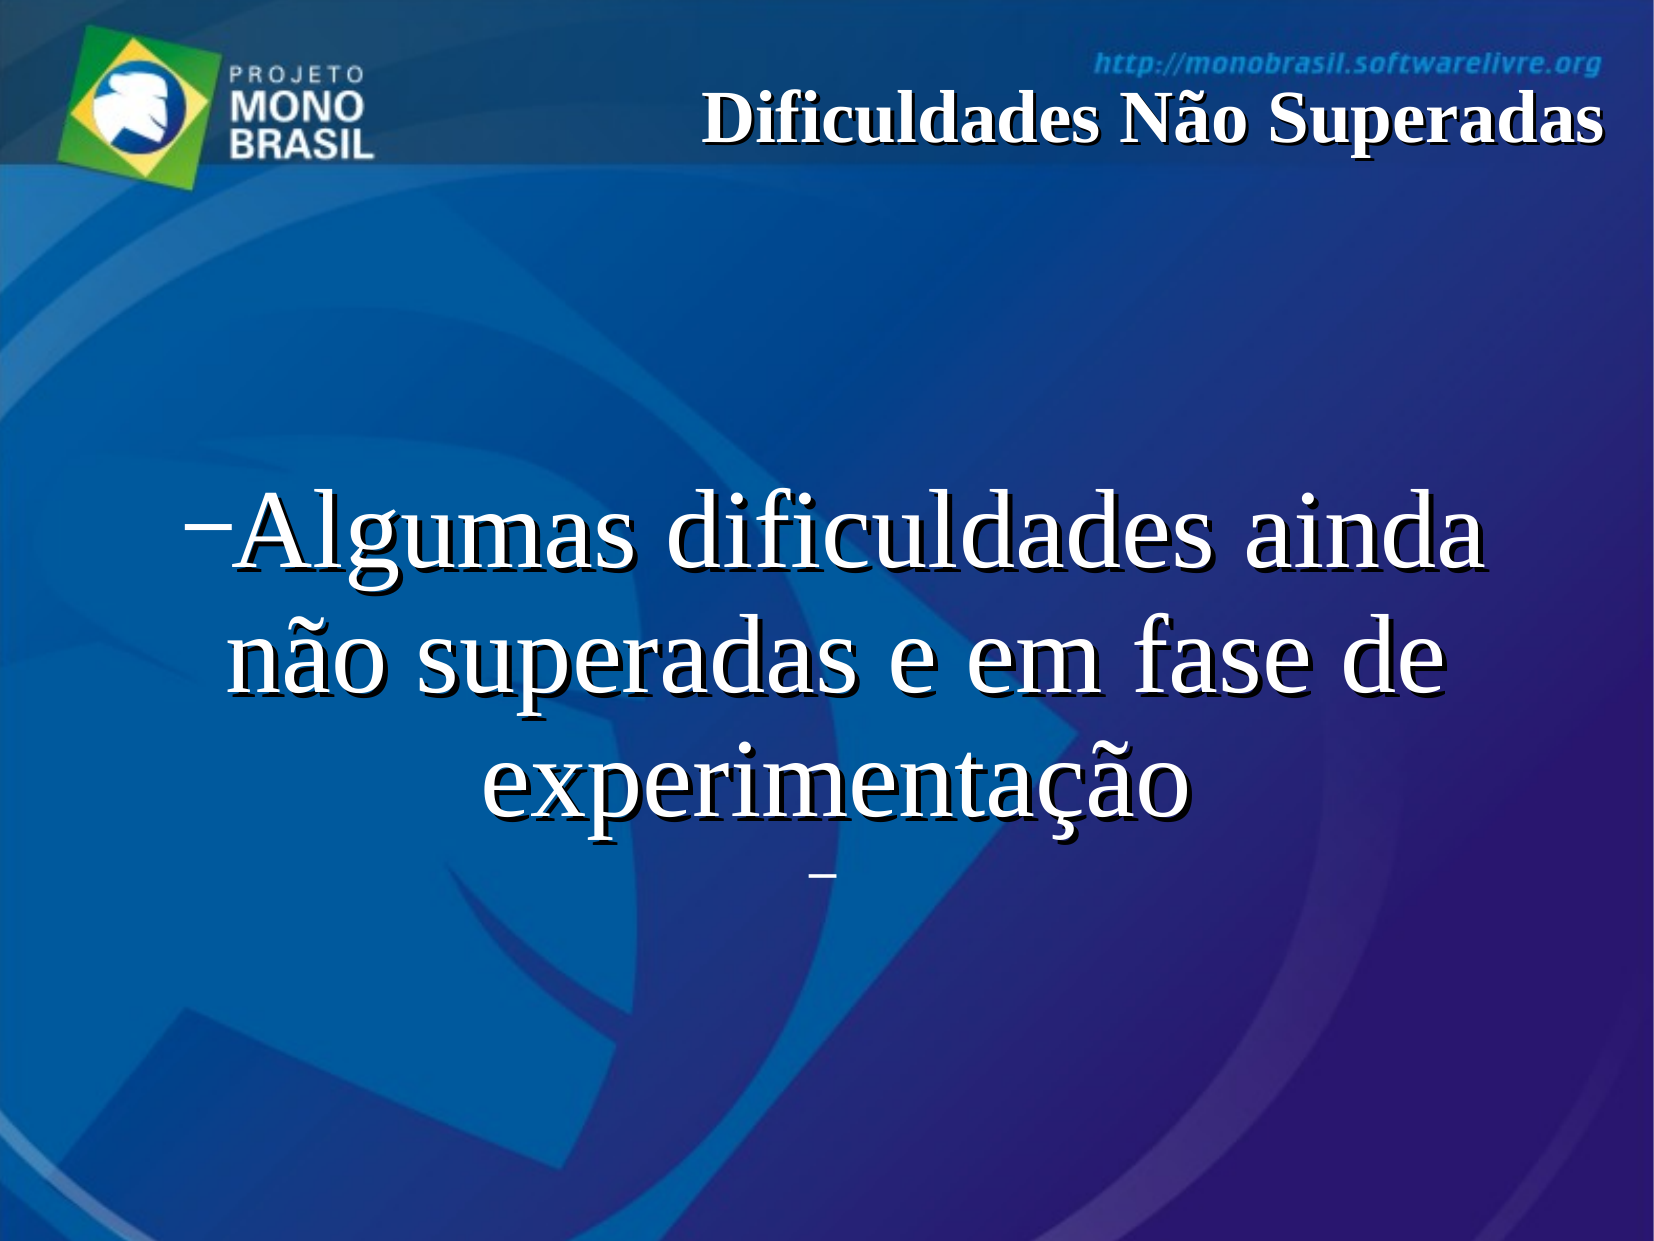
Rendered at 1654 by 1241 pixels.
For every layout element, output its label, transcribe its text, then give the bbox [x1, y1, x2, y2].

picture [0, 0, 1654, 1241]
text_box Algumas dificuldades ainda não superadas e em fase de experimentação [130, 447, 1543, 936]
title Dificuldades Não Superadas [222, 43, 1606, 191]
